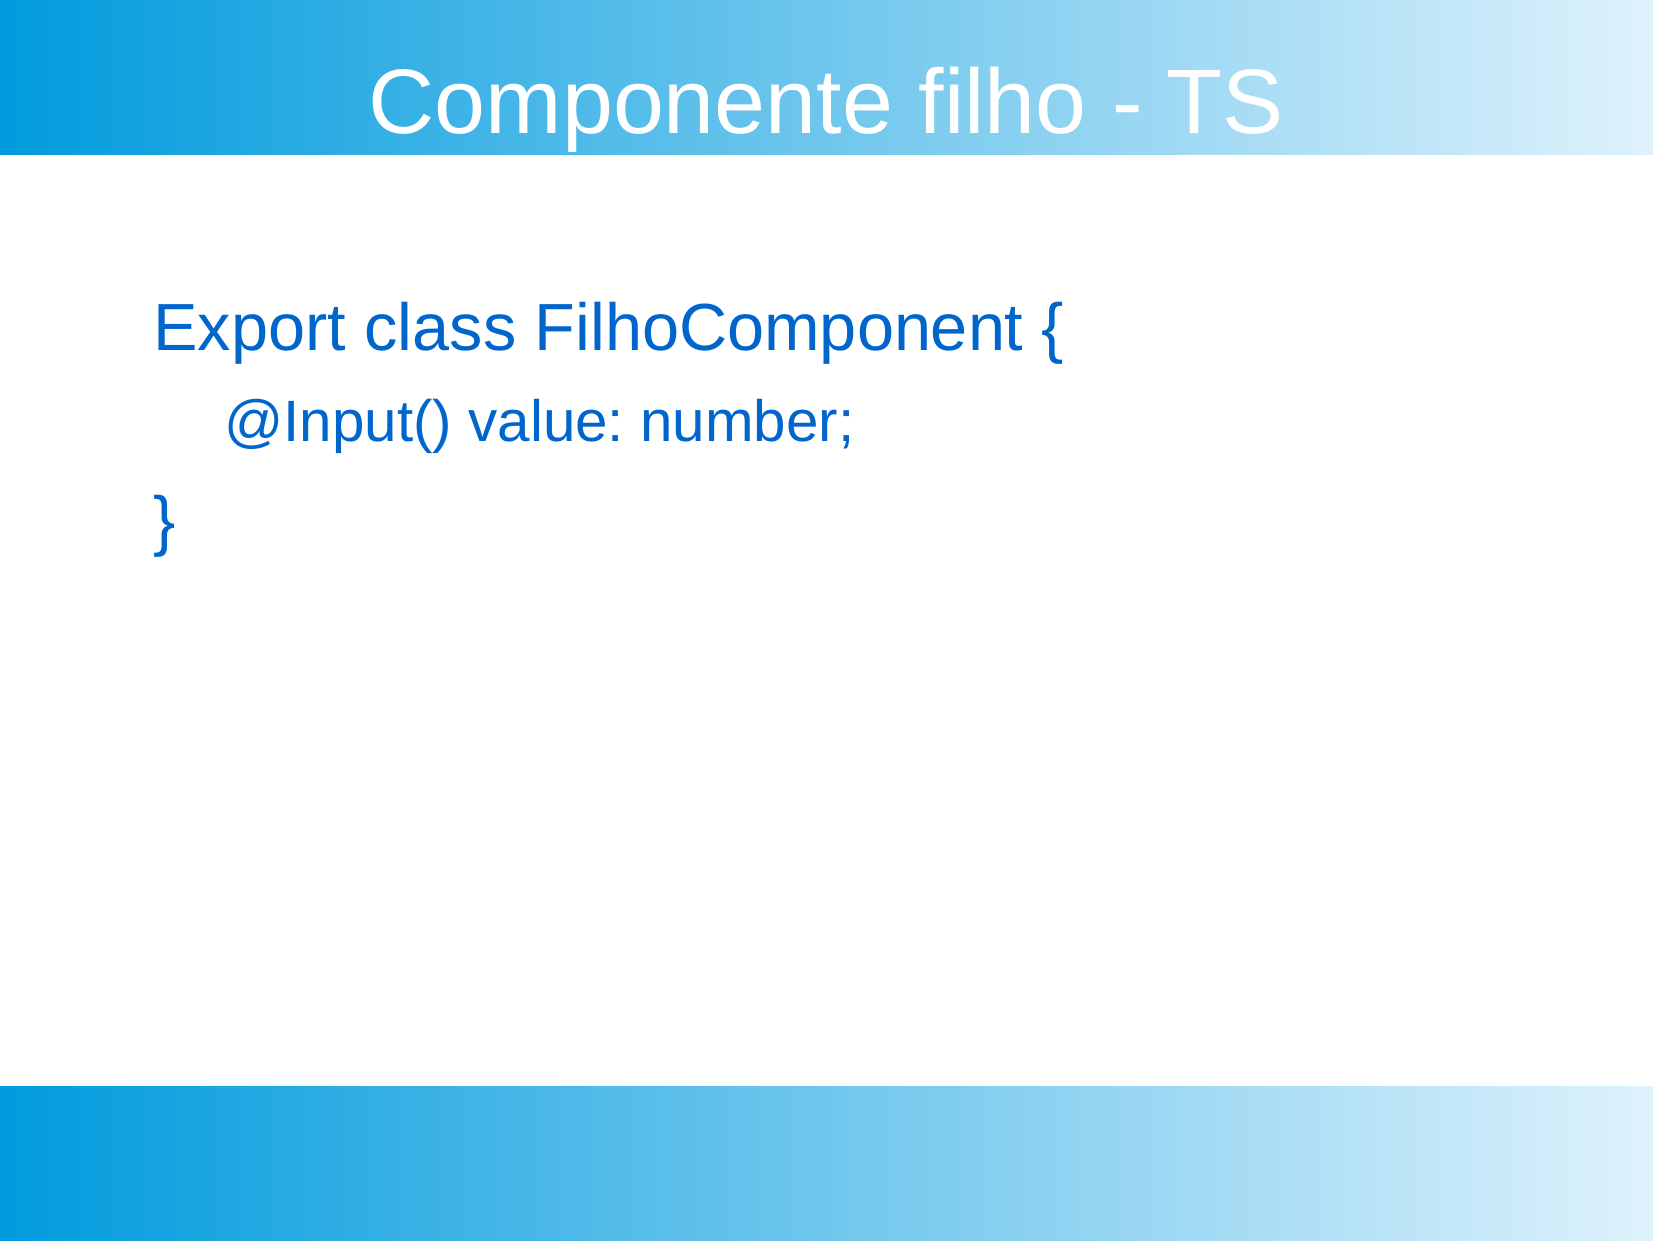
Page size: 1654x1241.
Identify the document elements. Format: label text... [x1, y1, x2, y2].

title Componente filho - TS [82, 49, 1571, 155]
list Export class FilhoComponent { @Input() value: number; } [82, 290, 1571, 1010]
